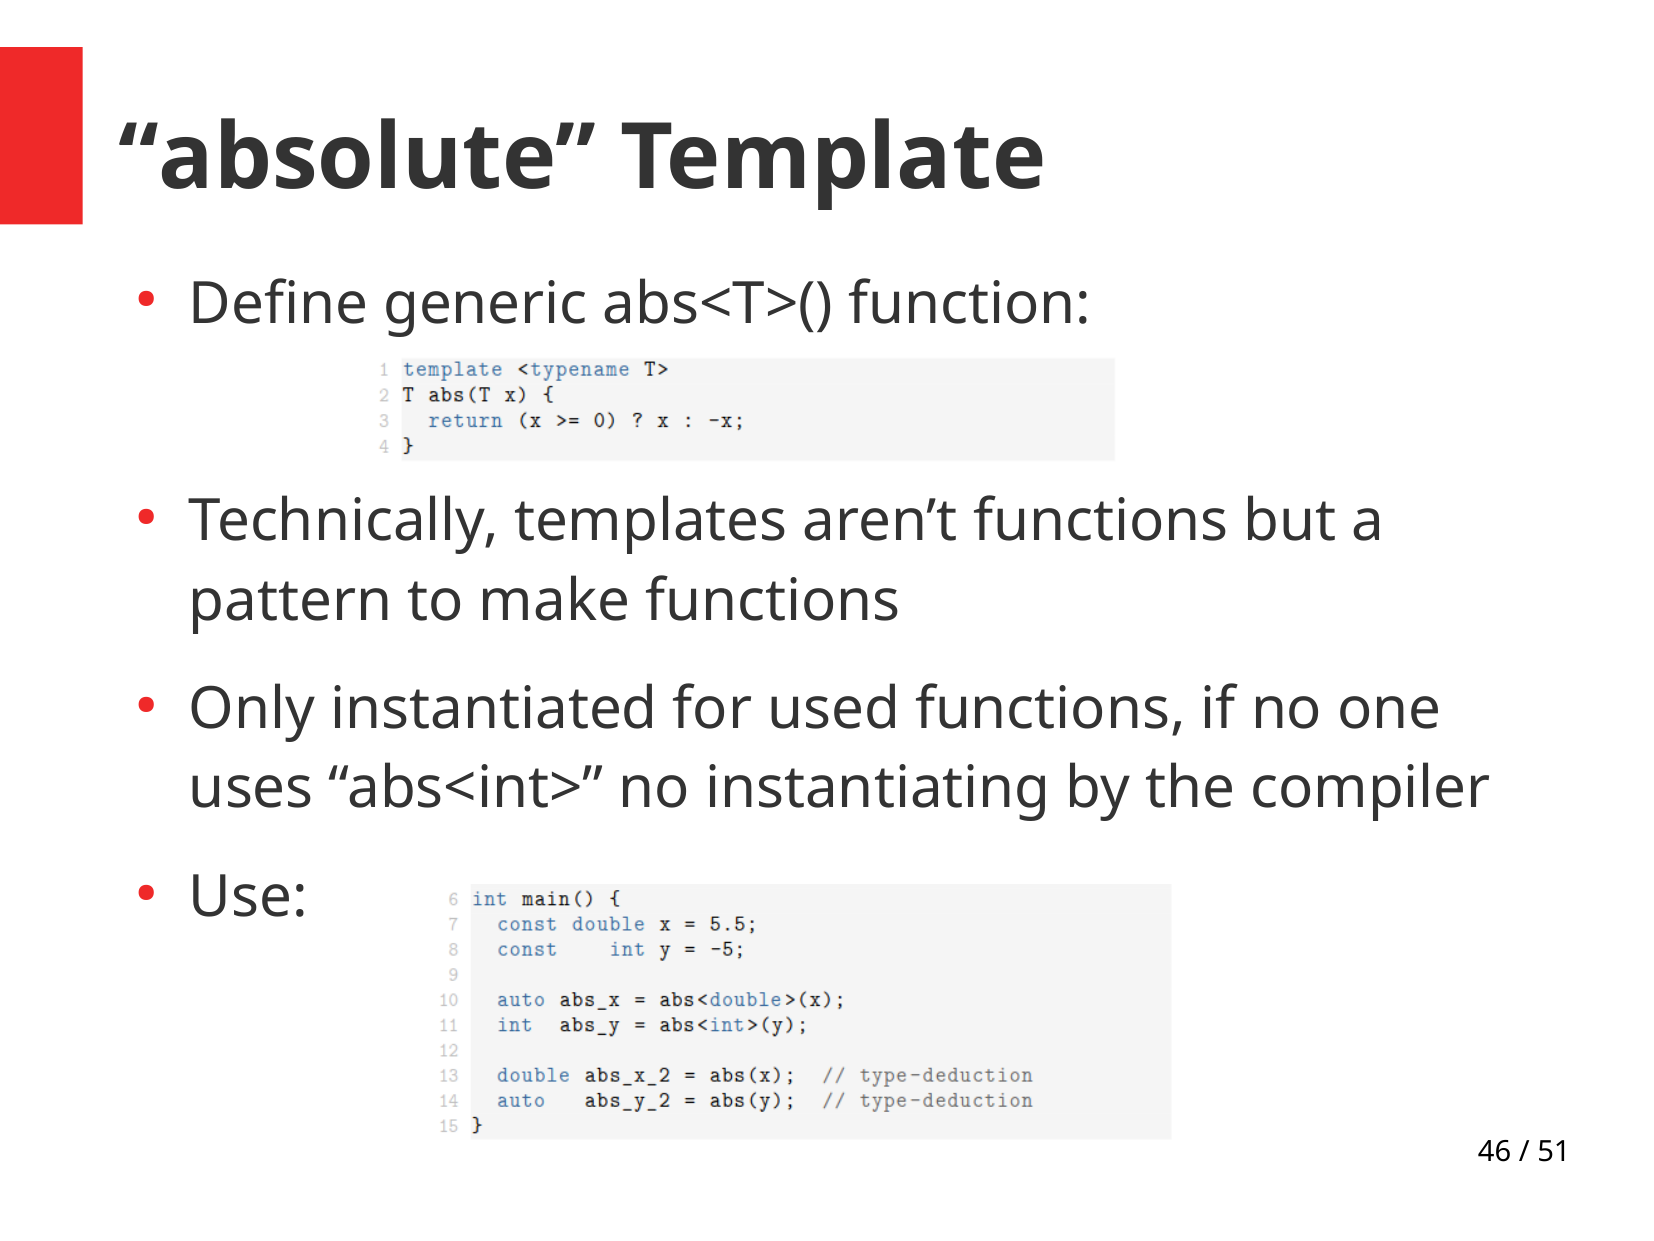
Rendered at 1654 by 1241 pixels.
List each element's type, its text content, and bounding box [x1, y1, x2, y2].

list Define generic abs<T>() function: Technically, templates aren’t functions but a pattern to make functions Only instantiated for used functions, if no one uses “abs<int>” no instantiating by the compiler Use: [118, 261, 1536, 981]
picture [366, 354, 1123, 467]
picture [437, 884, 1182, 1146]
title “absolute” Template [118, 49, 1571, 257]
